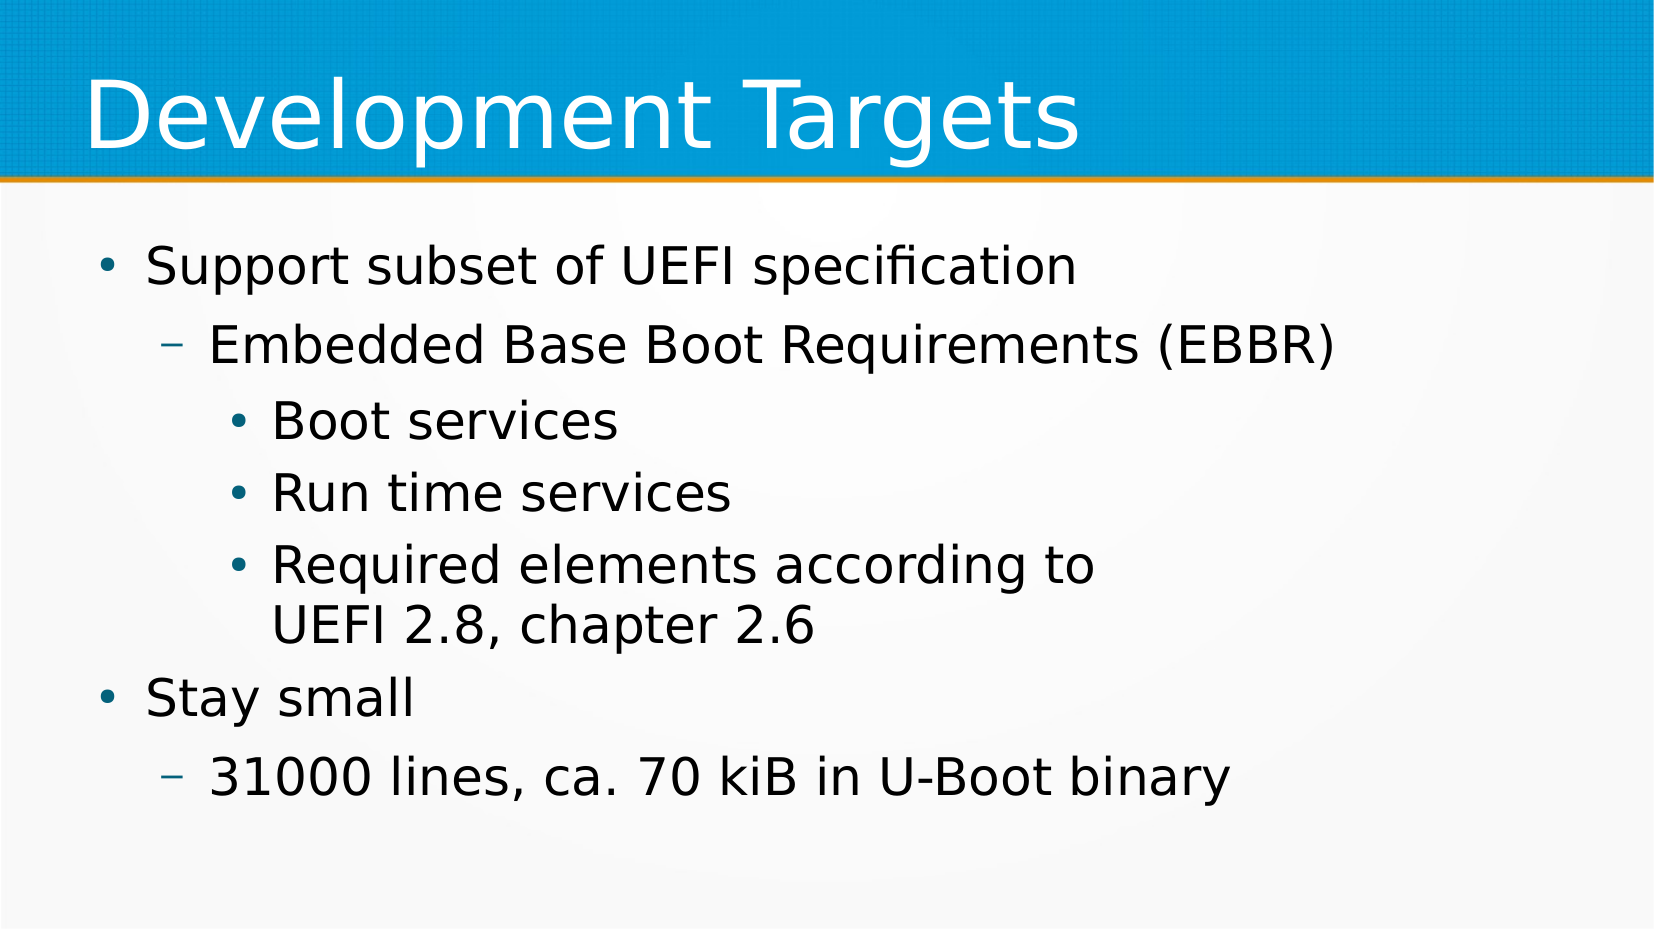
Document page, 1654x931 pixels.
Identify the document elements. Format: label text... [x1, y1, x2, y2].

picture [0, 175, 1654, 931]
list Support subset of UEFI specification Embedded Base Boot Requirements (EBBR) Boot services Run time services Required elements according to UEFI 2.8, chapter 2.6 Stay small 31000 lines, ca. 70 kiB in U-Boot binary [82, 236, 1563, 811]
title Development Targets [82, 14, 1571, 171]
